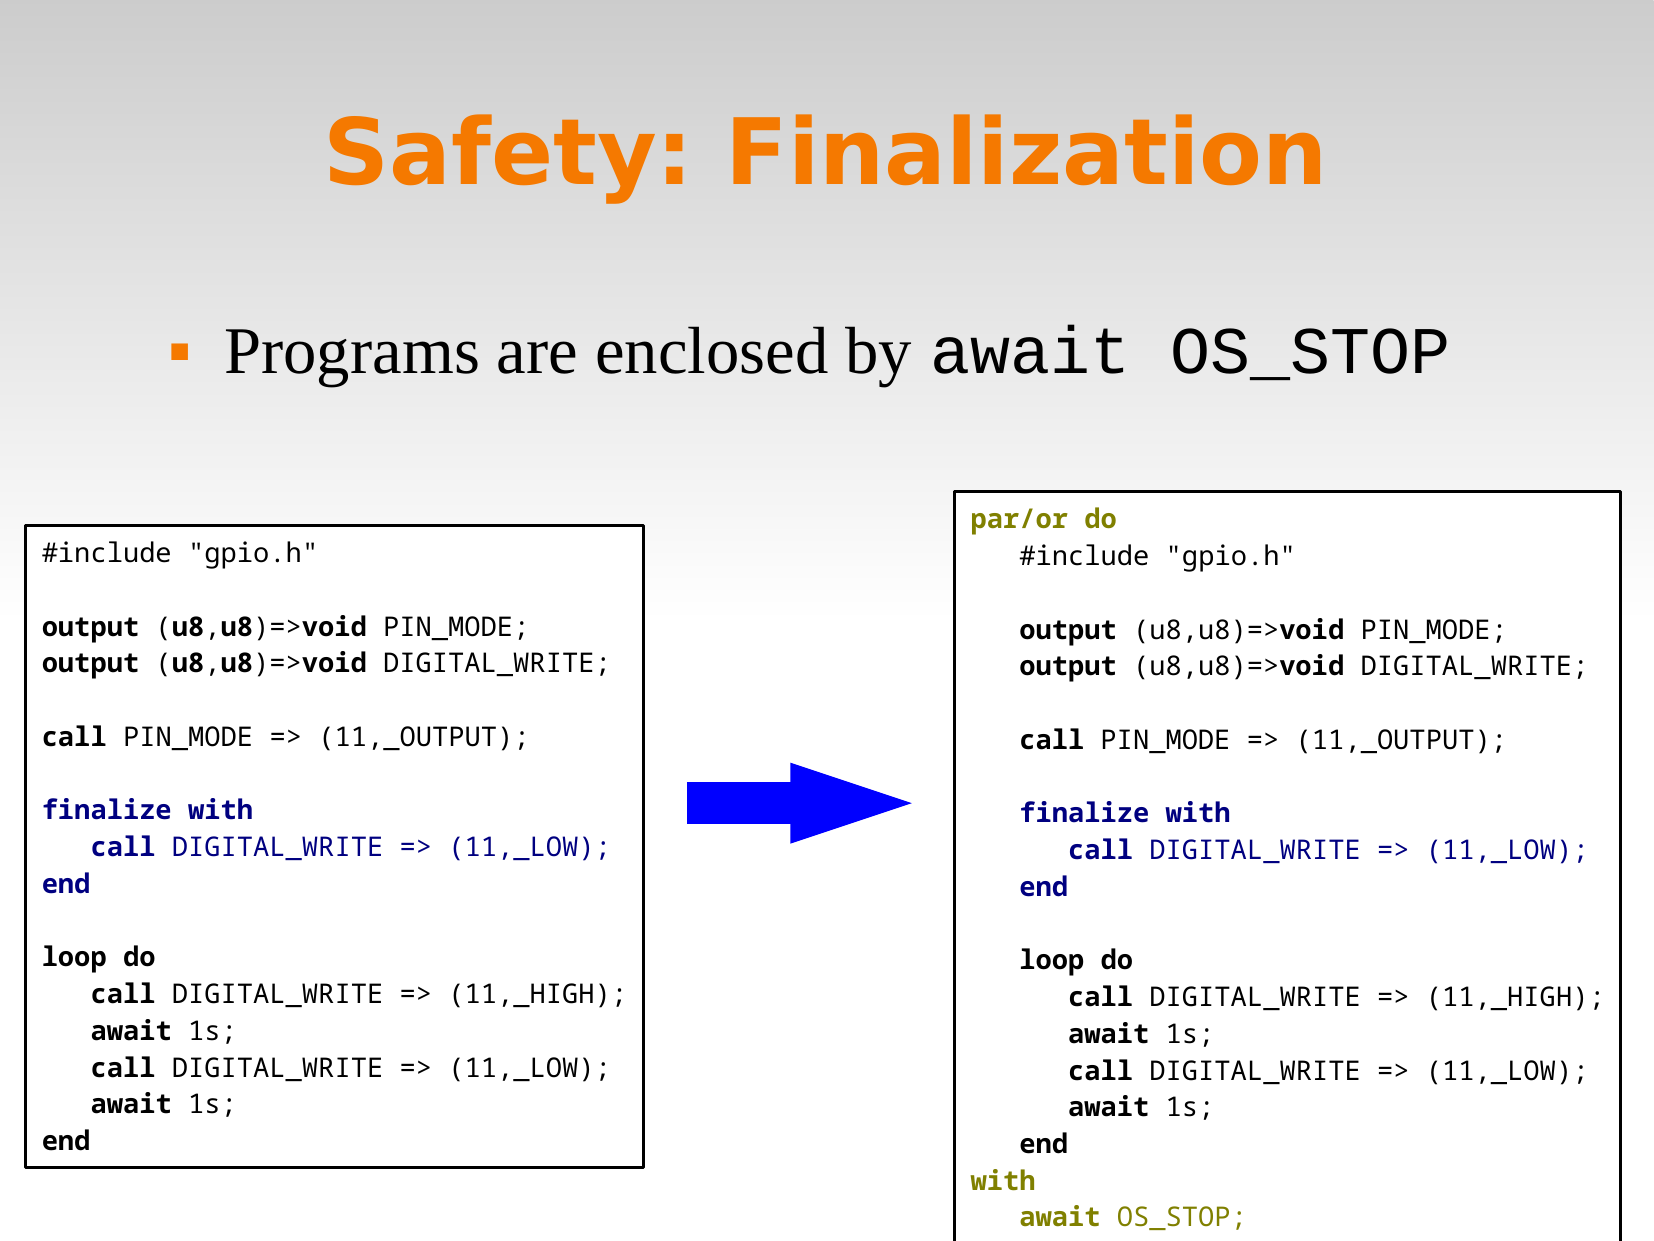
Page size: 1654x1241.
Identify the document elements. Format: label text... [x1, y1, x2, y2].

list Programs are enclosed by await OS_STOP [82, 313, 1538, 1133]
title Safety: Finalization [82, 49, 1571, 257]
text_box #include "gpio.h" output (u8,u8)=>void PIN_MODE; output (u8,u8)=>void DIGITAL_WRITE; call PIN_MODE => (11,_OUTPUT); finalize with call DIGITAL_WRITE => (11,_LOW); end loop do call DIGITAL_WRITE => (11,_HIGH); await 1s; call DIGITAL_WRITE => (11,_LOW); await 1s; end [25, 525, 644, 1088]
text_box par/or do #include "gpio.h" output (u8,u8)=>void PIN_MODE; output (u8,u8)=>void DIGITAL_WRITE; call PIN_MODE => (11,_OUTPUT); finalize with call DIGITAL_WRITE => (11,_LOW); end loop do call DIGITAL_WRITE => (11,_HIGH); await 1s; call DIGITAL_WRITE => (11,_LOW); await 1s; end with await OS_STOP; end [954, 491, 1621, 1183]
